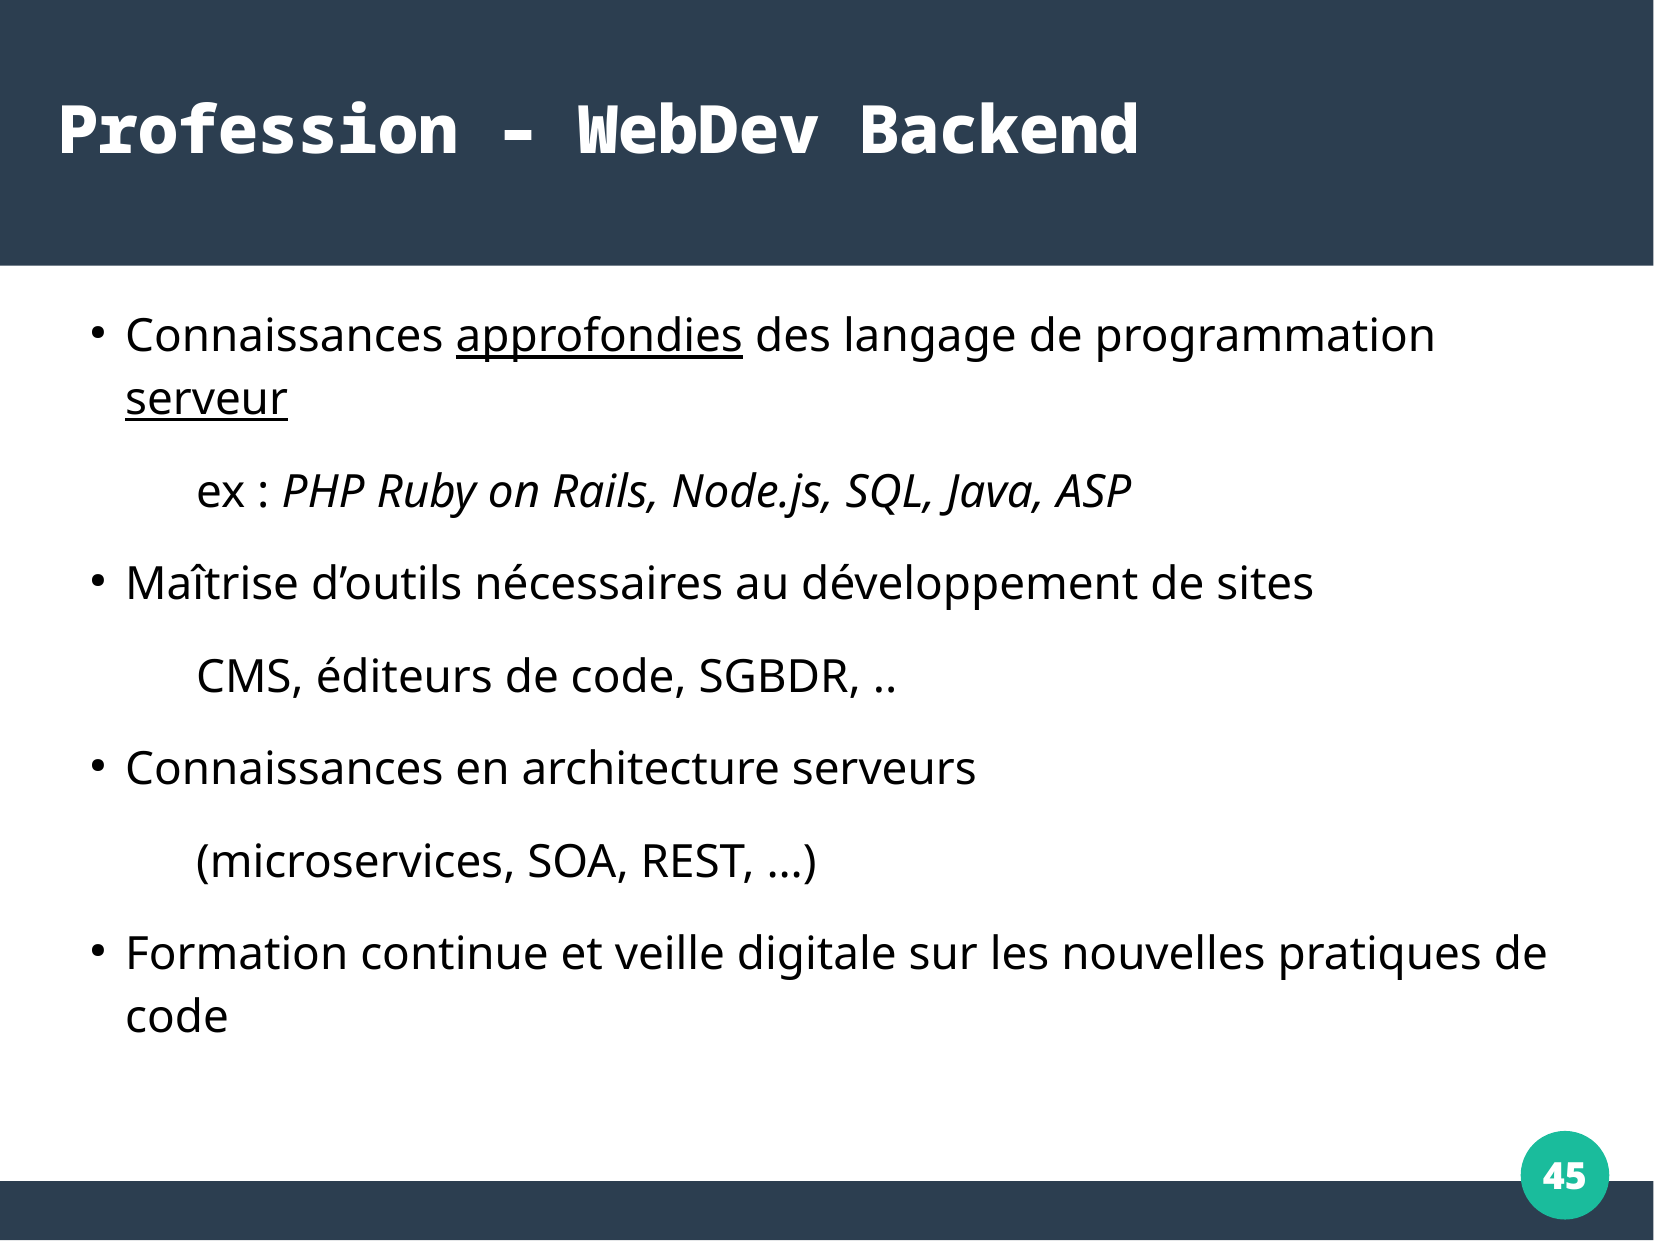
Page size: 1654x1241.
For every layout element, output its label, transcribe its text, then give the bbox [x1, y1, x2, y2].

text_box Connaissances approfondies des langage de programmation serveur ex : PHP Ruby on Rails, Node.js, SQL, Java, ASP Maîtrise d’outils nécessaires au développement de sites CMS, éditeurs de code, SGBDR, .. Connaissances en architecture serveurs (microservices, SOA, REST, …) Formation continue et veille digitale sur les nouvelles pratiques de code [75, 295, 1576, 1117]
title Profession – WebDev Backend [59, 49, 1595, 207]
